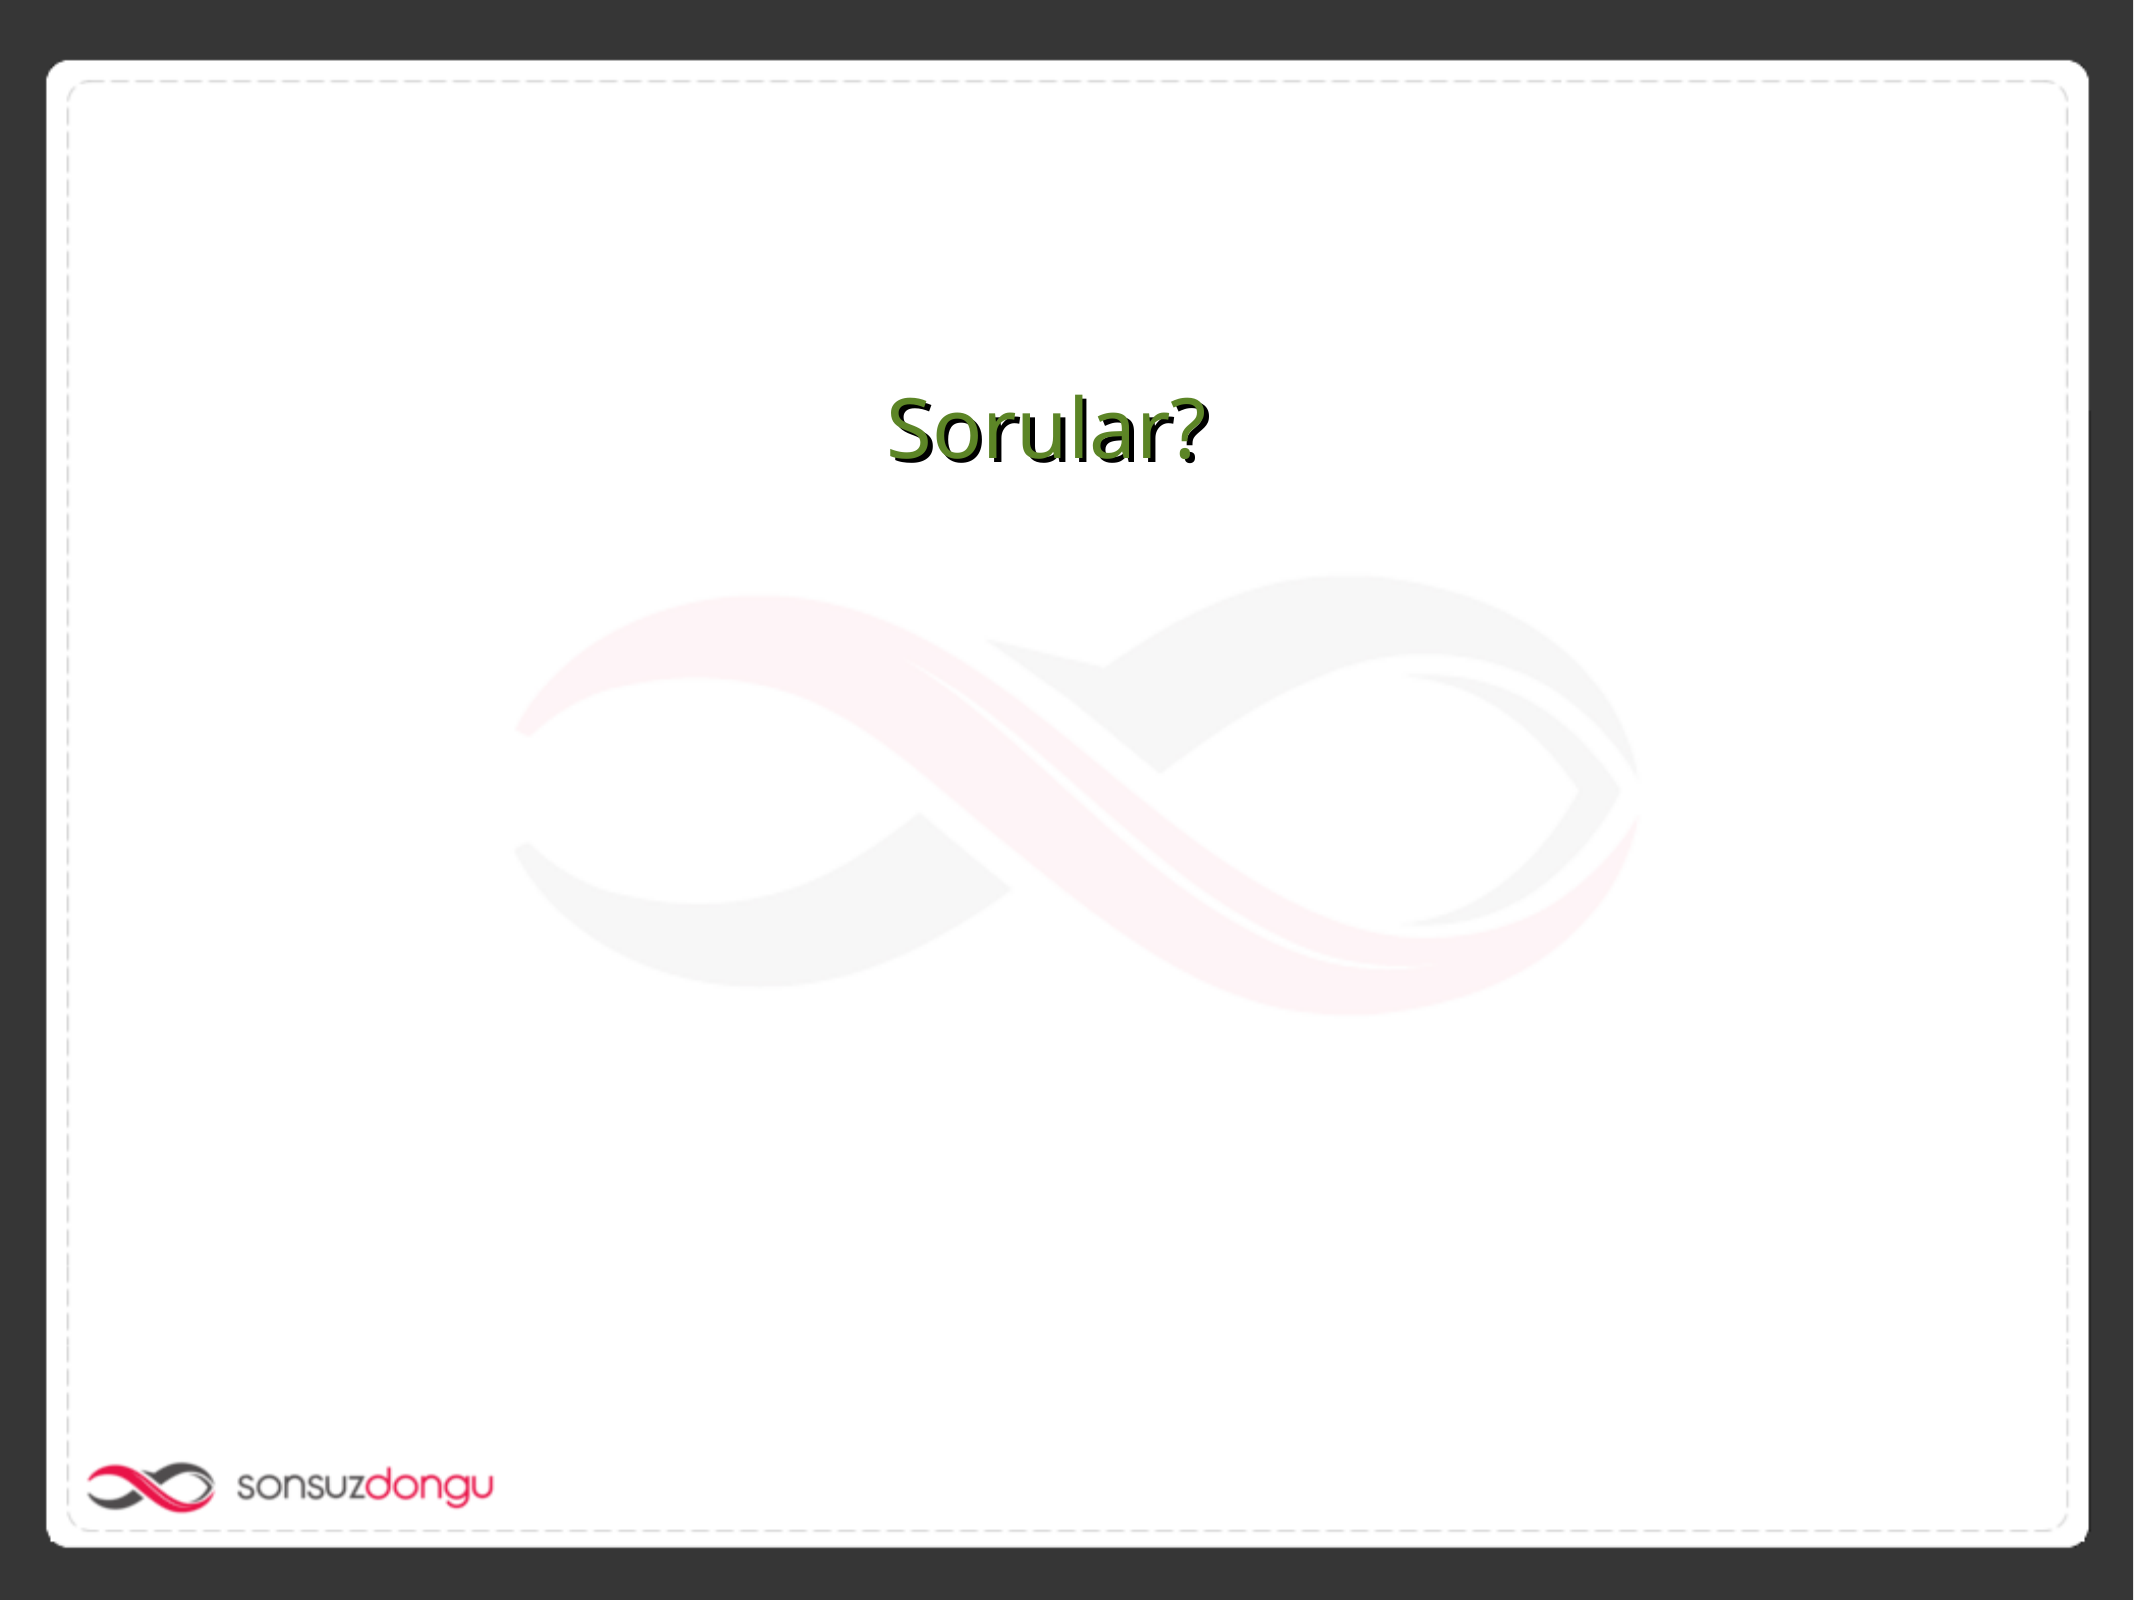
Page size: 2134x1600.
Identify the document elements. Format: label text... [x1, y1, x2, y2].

text_box Sorular? [886, 374, 1208, 595]
picture [0, 0, 2134, 1600]
